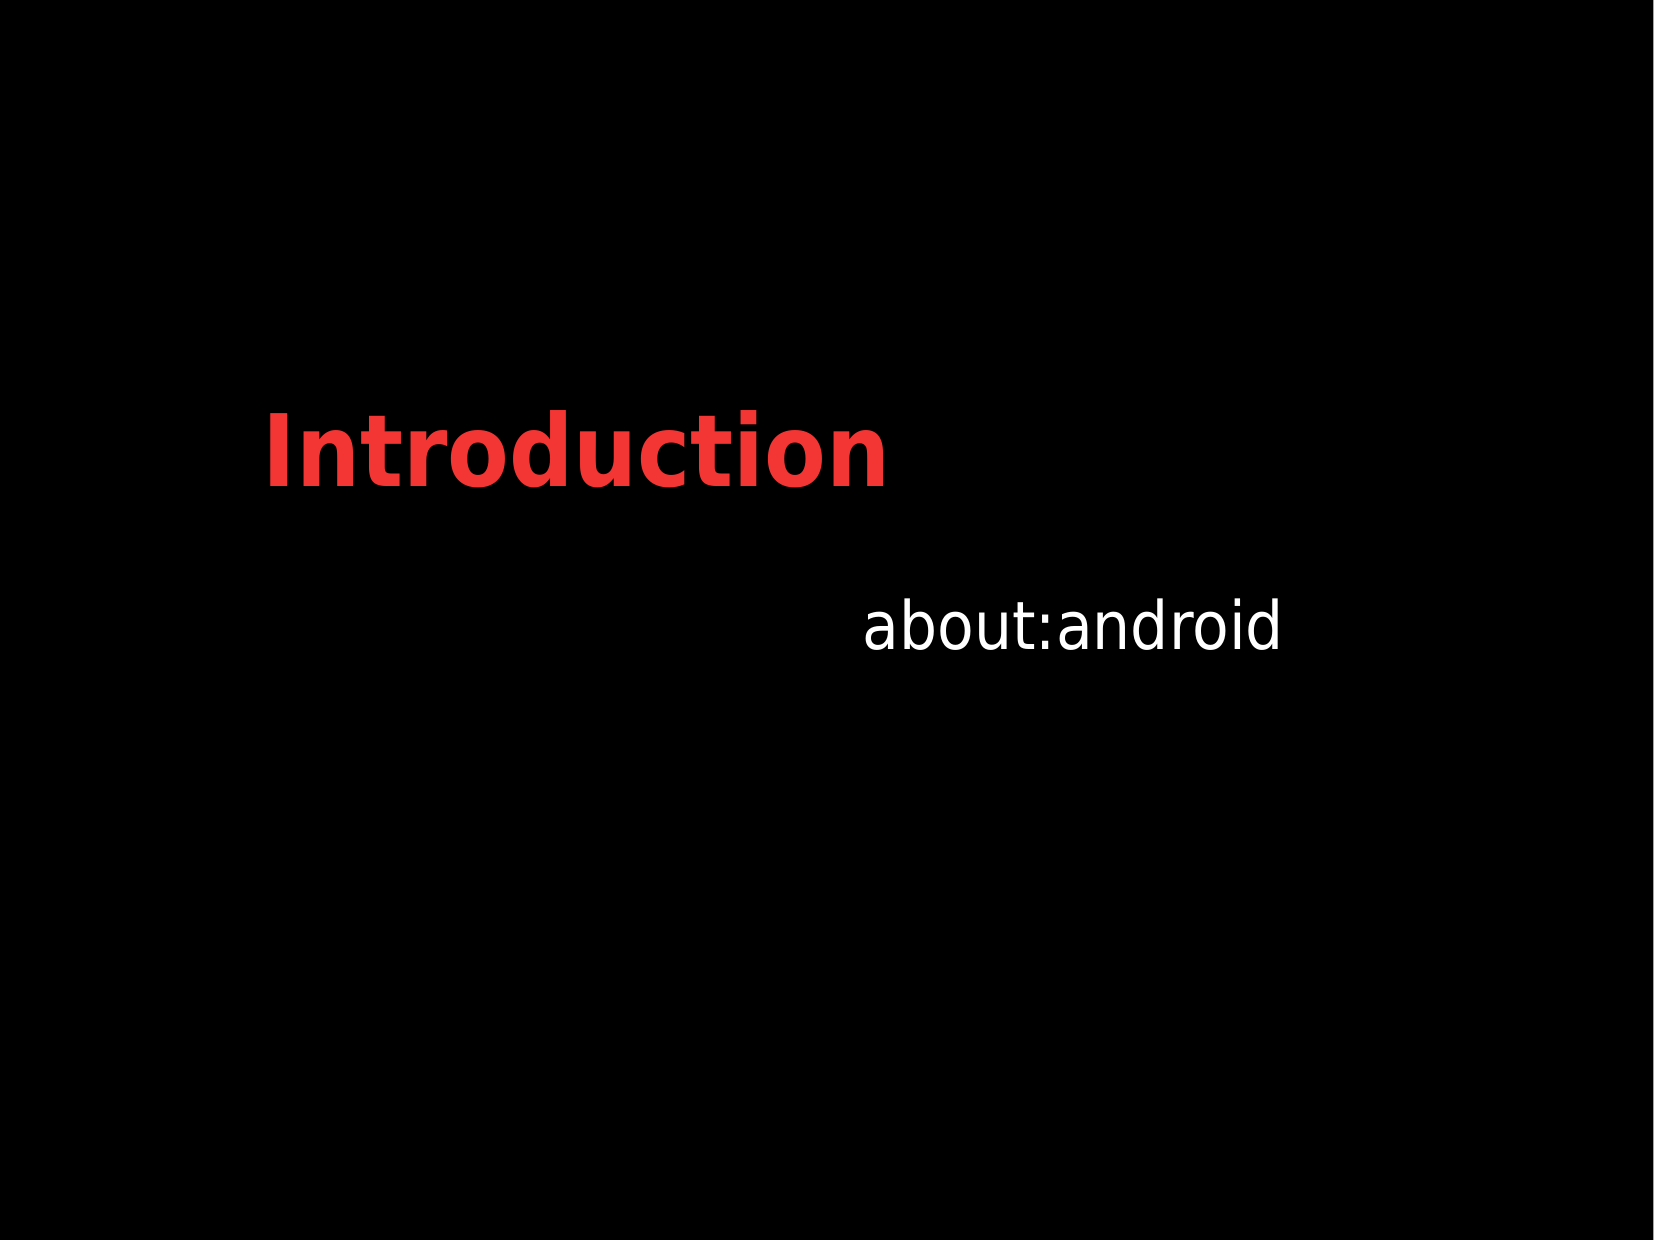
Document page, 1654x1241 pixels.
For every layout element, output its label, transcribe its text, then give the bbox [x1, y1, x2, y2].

subtitle Introduction about:android [82, 49, 1571, 1010]
